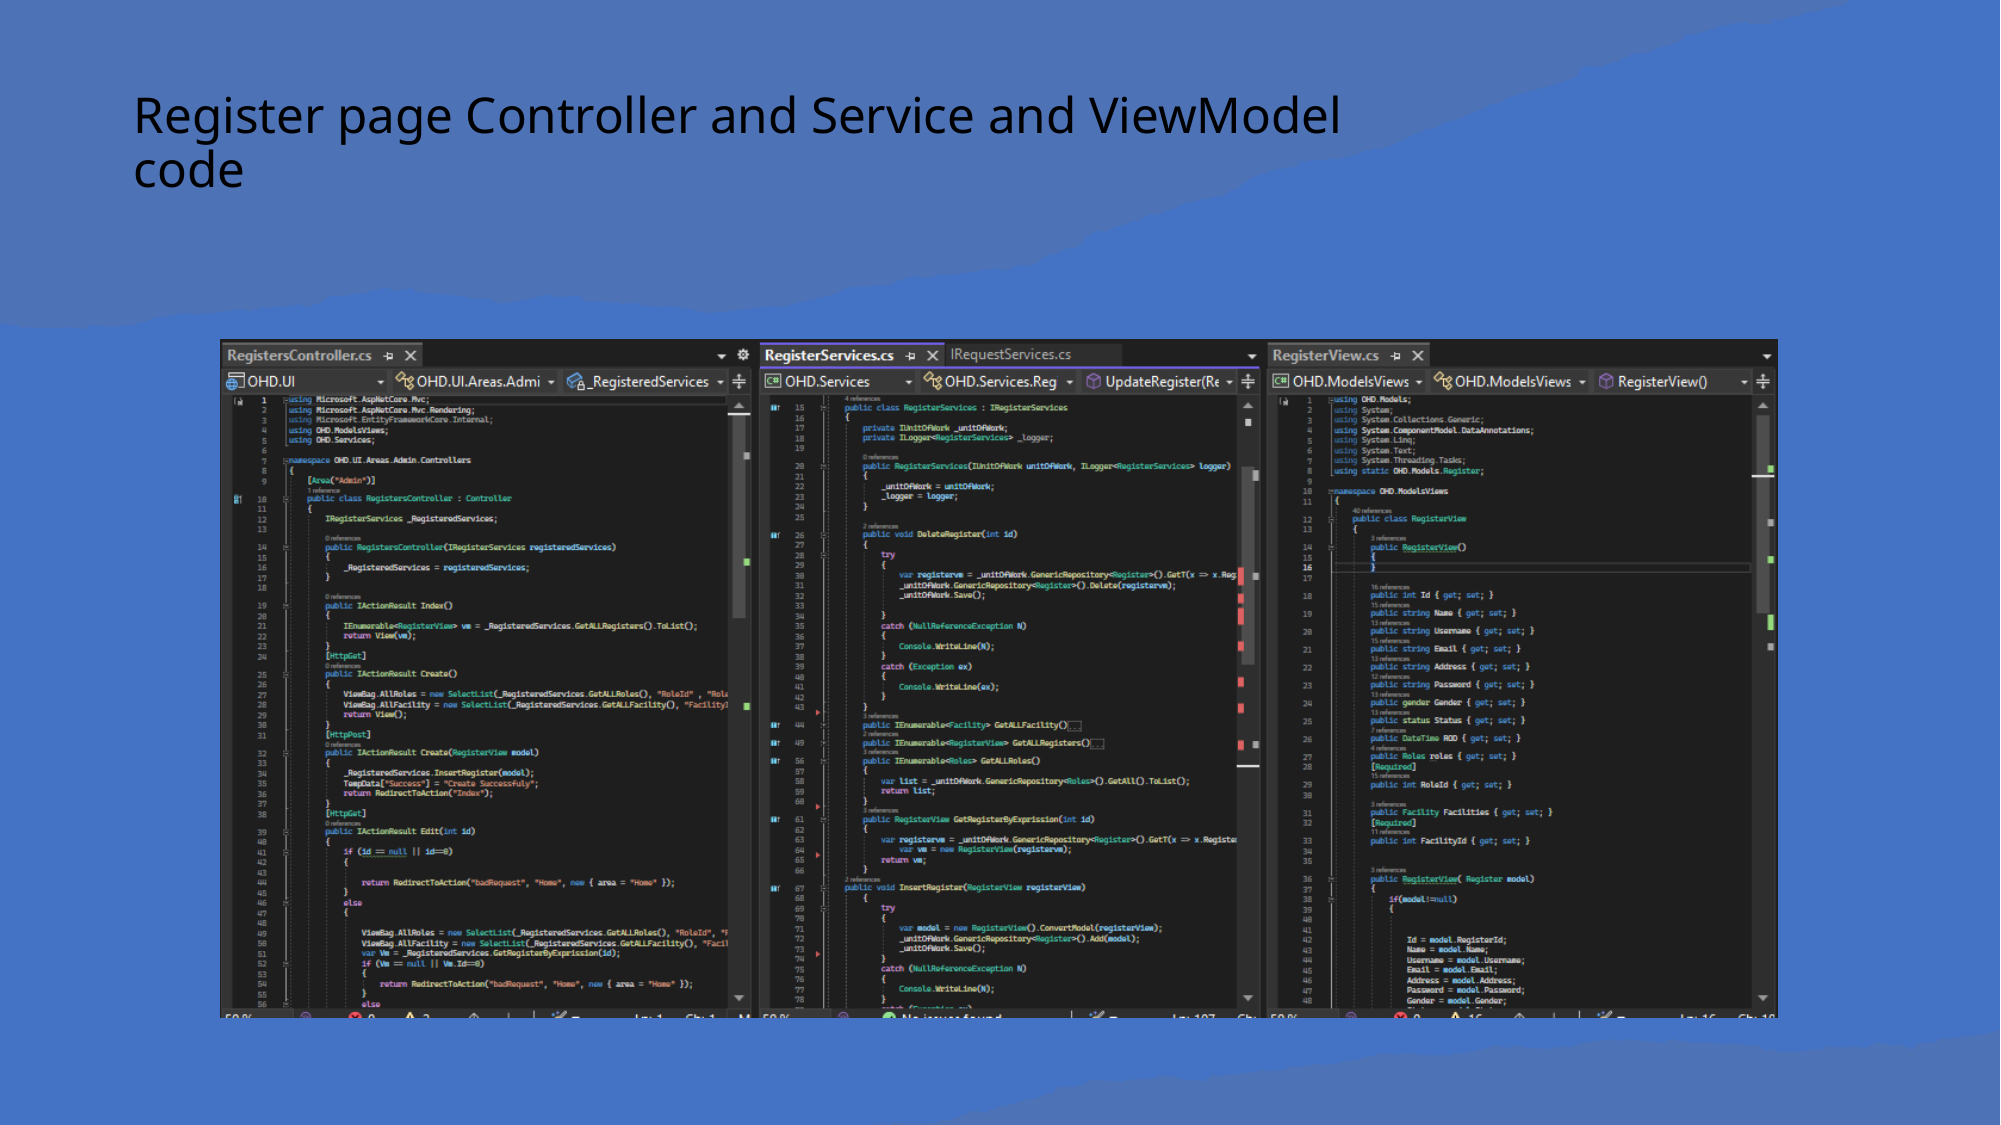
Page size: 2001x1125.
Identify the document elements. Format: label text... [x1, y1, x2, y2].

text_box [0, 0, 2000, 1125]
picture [220, 339, 1778, 1018]
title Register page Controller and Service and ViewModel code [118, 83, 1374, 206]
